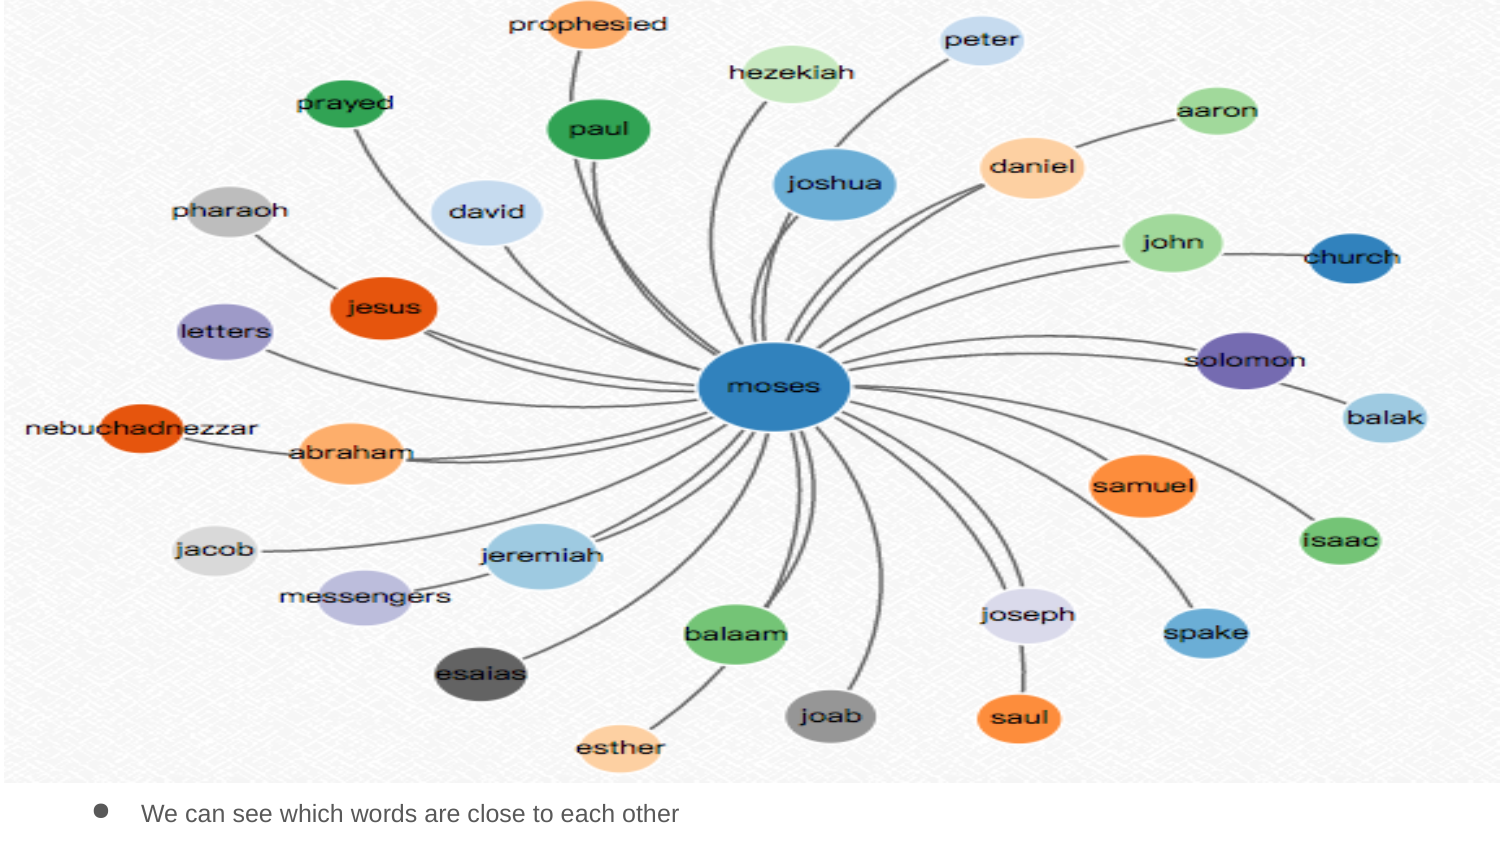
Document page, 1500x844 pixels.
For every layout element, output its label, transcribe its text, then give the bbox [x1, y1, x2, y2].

picture [4, 0, 1500, 783]
subtitle We can see which words are close to each other [51, 783, 1449, 830]
